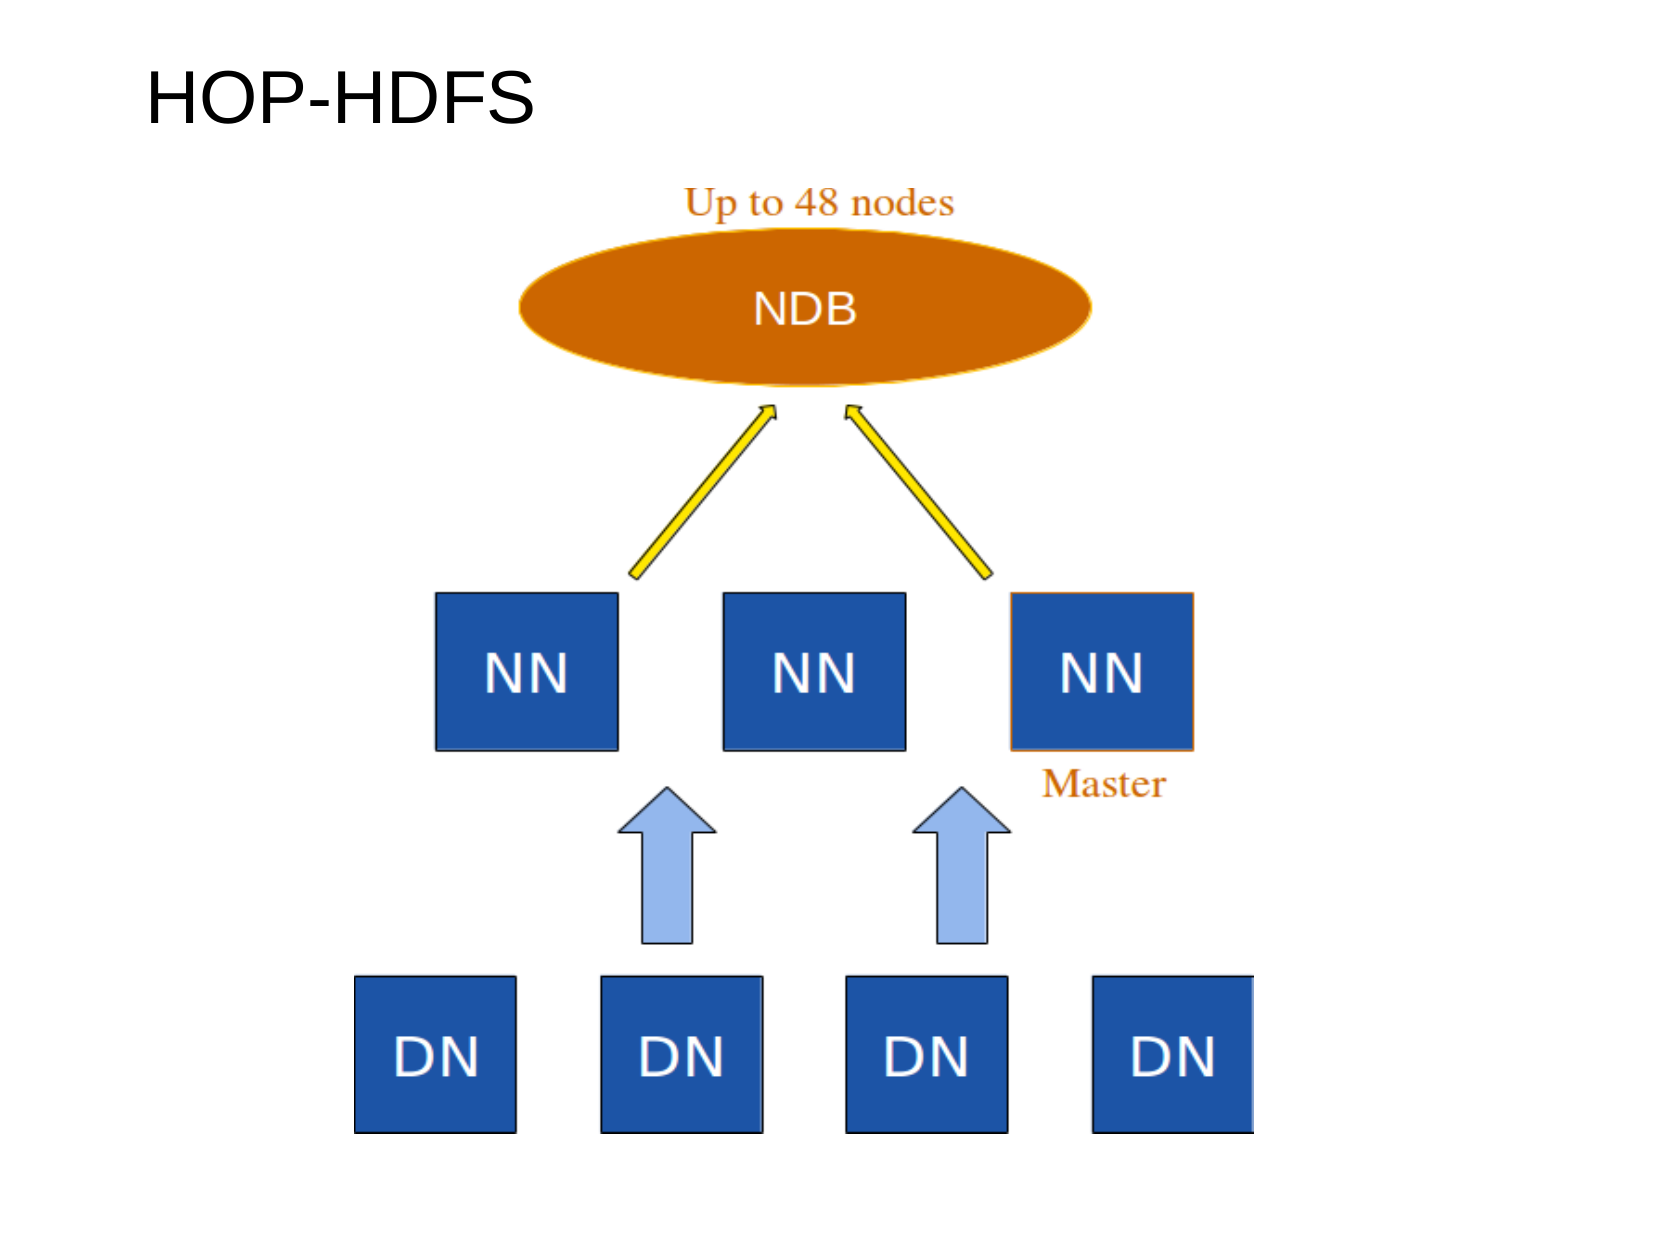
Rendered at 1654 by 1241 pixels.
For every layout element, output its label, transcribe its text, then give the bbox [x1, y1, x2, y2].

title HOP-HDFS [82, 0, 1571, 196]
picture [354, 188, 1254, 1134]
